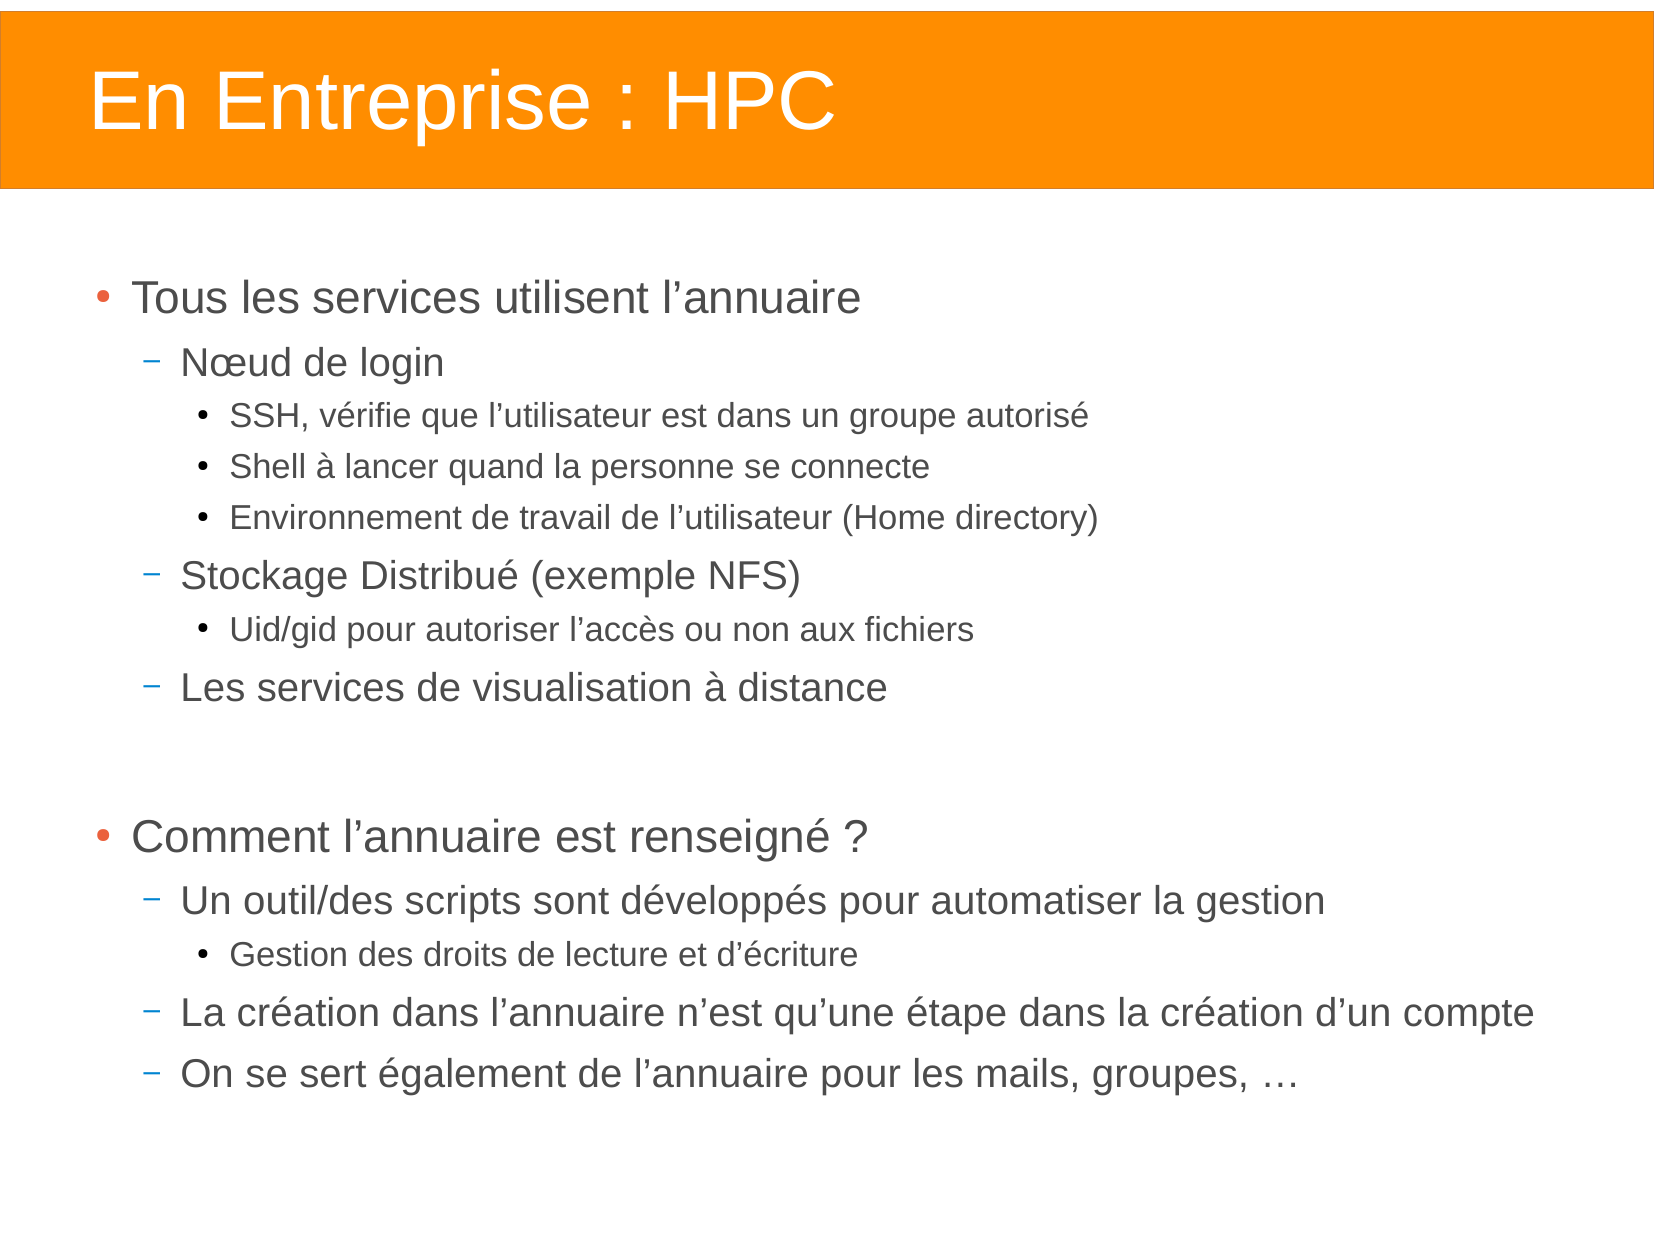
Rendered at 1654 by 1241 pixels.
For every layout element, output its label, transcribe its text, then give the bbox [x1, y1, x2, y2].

title En Entreprise : HPC [0, 11, 1654, 189]
list Tous les services utilisent l’annuaire Nœud de login SSH, vérifie que l’utilisateur est dans un groupe autorisé Shell à lancer quand la personne se connecte Environnement de travail de l’utilisateur (Home directory) Stockage Distribué (exemple NFS) Uid/gid pour autoriser l’accès ou non aux fichiers Les services de visualisation à distance Comment l’annuaire est renseigné ? Un outil/des scripts sont développés pour automatiser la gestion Gestion des droits de lecture et d’écriture La création dans l’annuaire n’est qu’une étape dans la création d’un compte On se sert également de l’annuaire pour les mails, groupes, … [82, 271, 1571, 1099]
